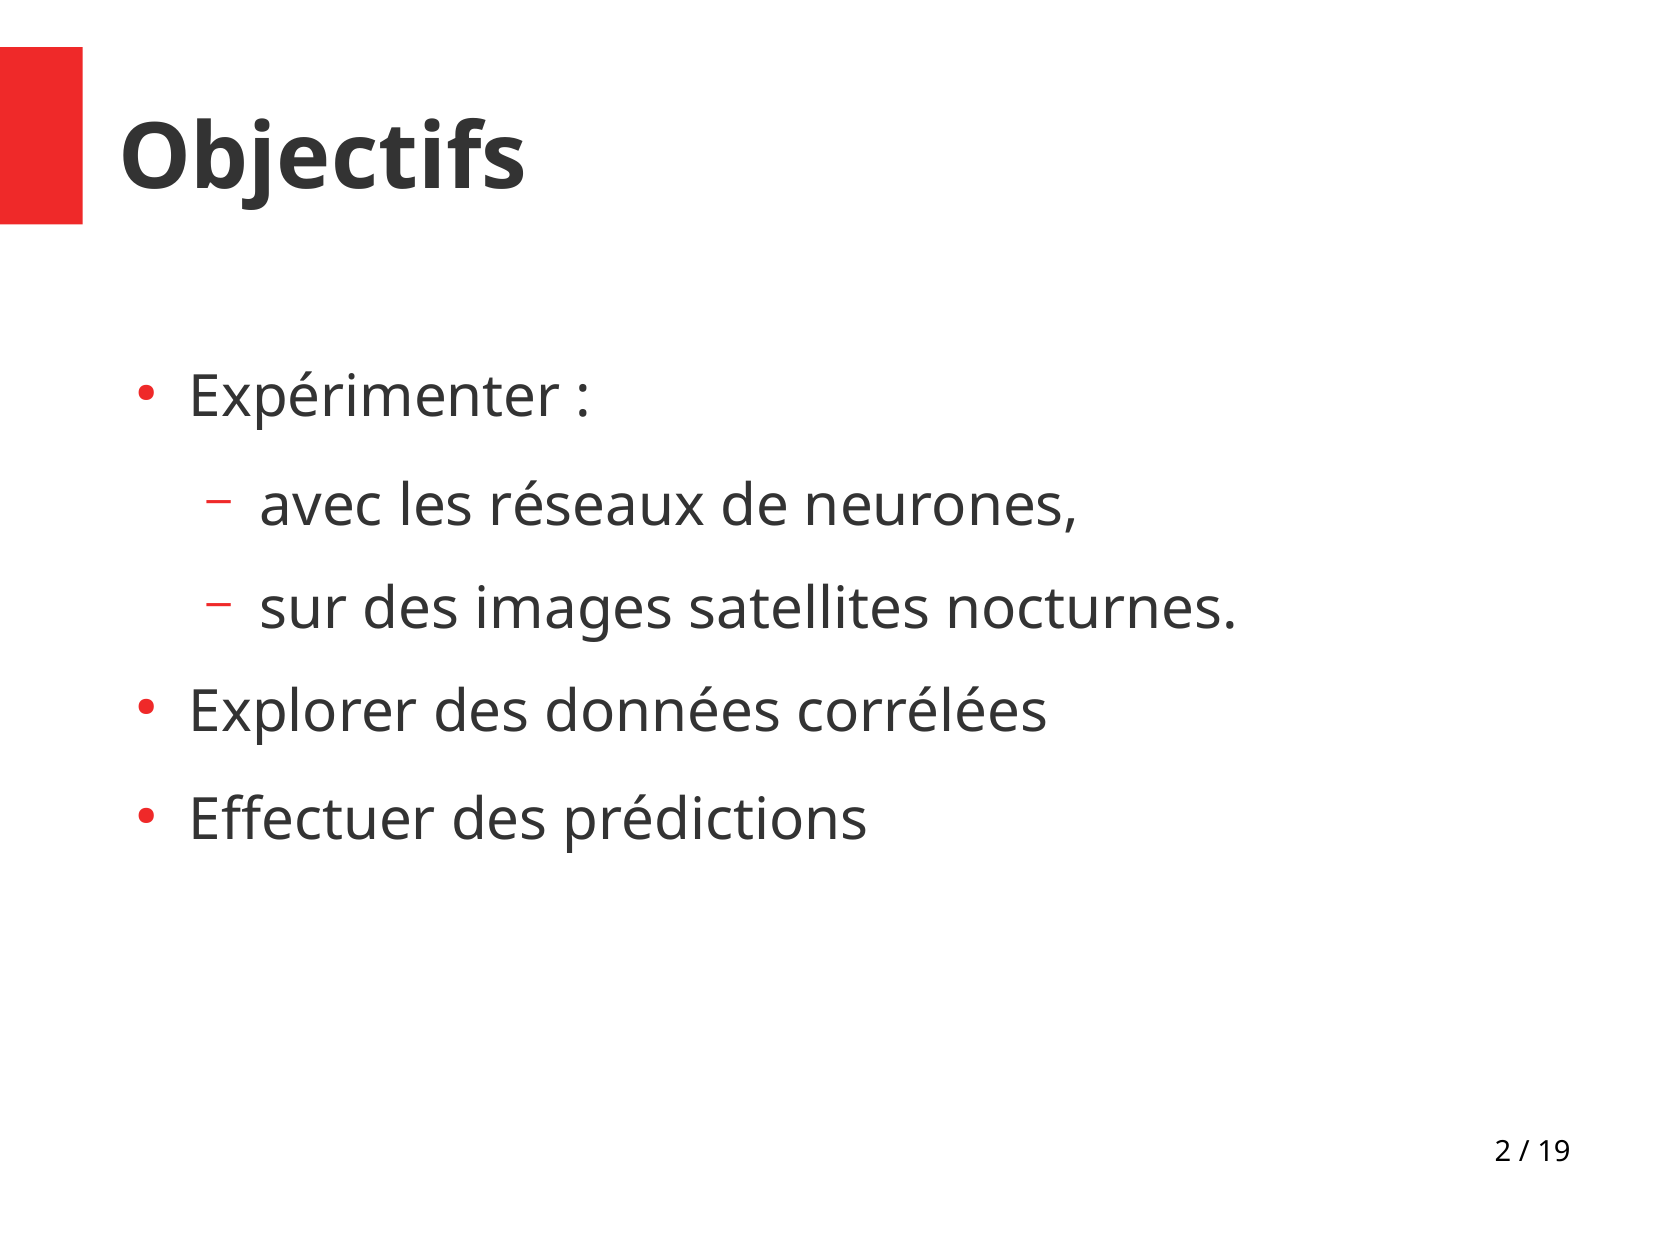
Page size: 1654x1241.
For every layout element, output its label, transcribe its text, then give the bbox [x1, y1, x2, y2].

title Objectifs [118, 49, 1571, 257]
list Expérimenter : avec les réseaux de neurones, sur des images satellites nocturnes. Explorer des données corrélées Effectuer des prédictions [118, 354, 1536, 1074]
